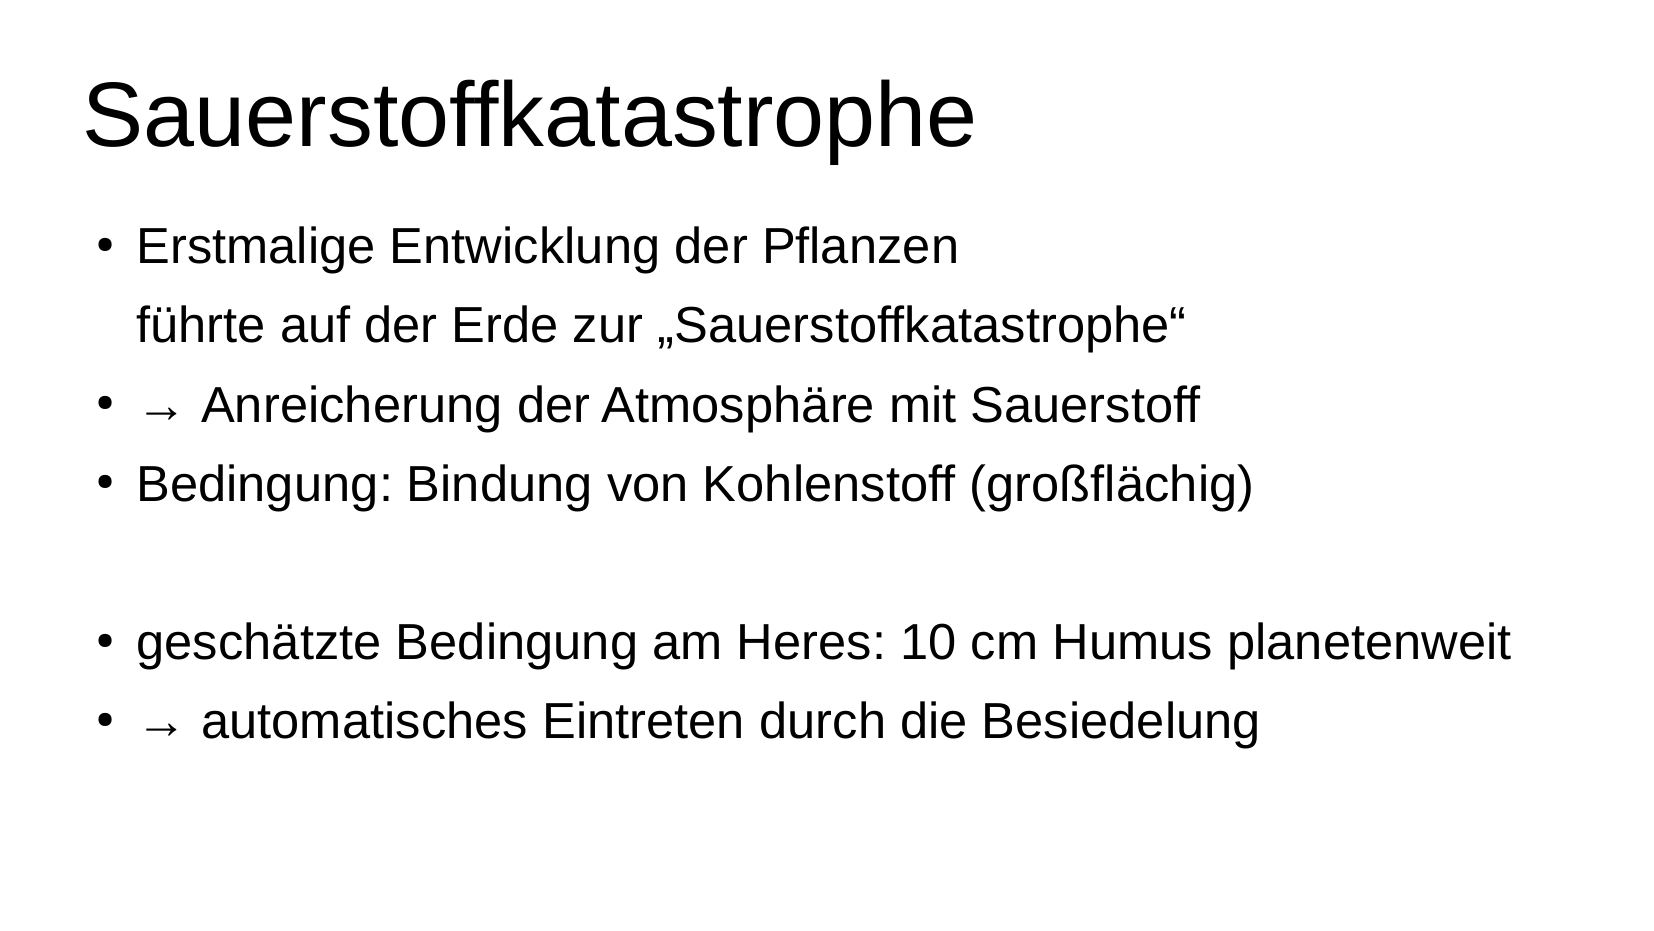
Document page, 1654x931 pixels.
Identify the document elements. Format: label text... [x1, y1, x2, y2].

title Sauerstoffkatastrophe [82, 37, 1571, 193]
list Erstmalige Entwicklung der Pflanzen führte auf der Erde zur „Sauerstoffkatastrophe“ → Anreicherung der Atmosphäre mit Sauerstoff Bedingung: Bindung von Kohlenstoff (großflächig) geschätzte Bedingung am Heres: 10 cm Humus planetenweit → automatisches Eintreten durch die Besiedelung [82, 217, 1571, 758]
